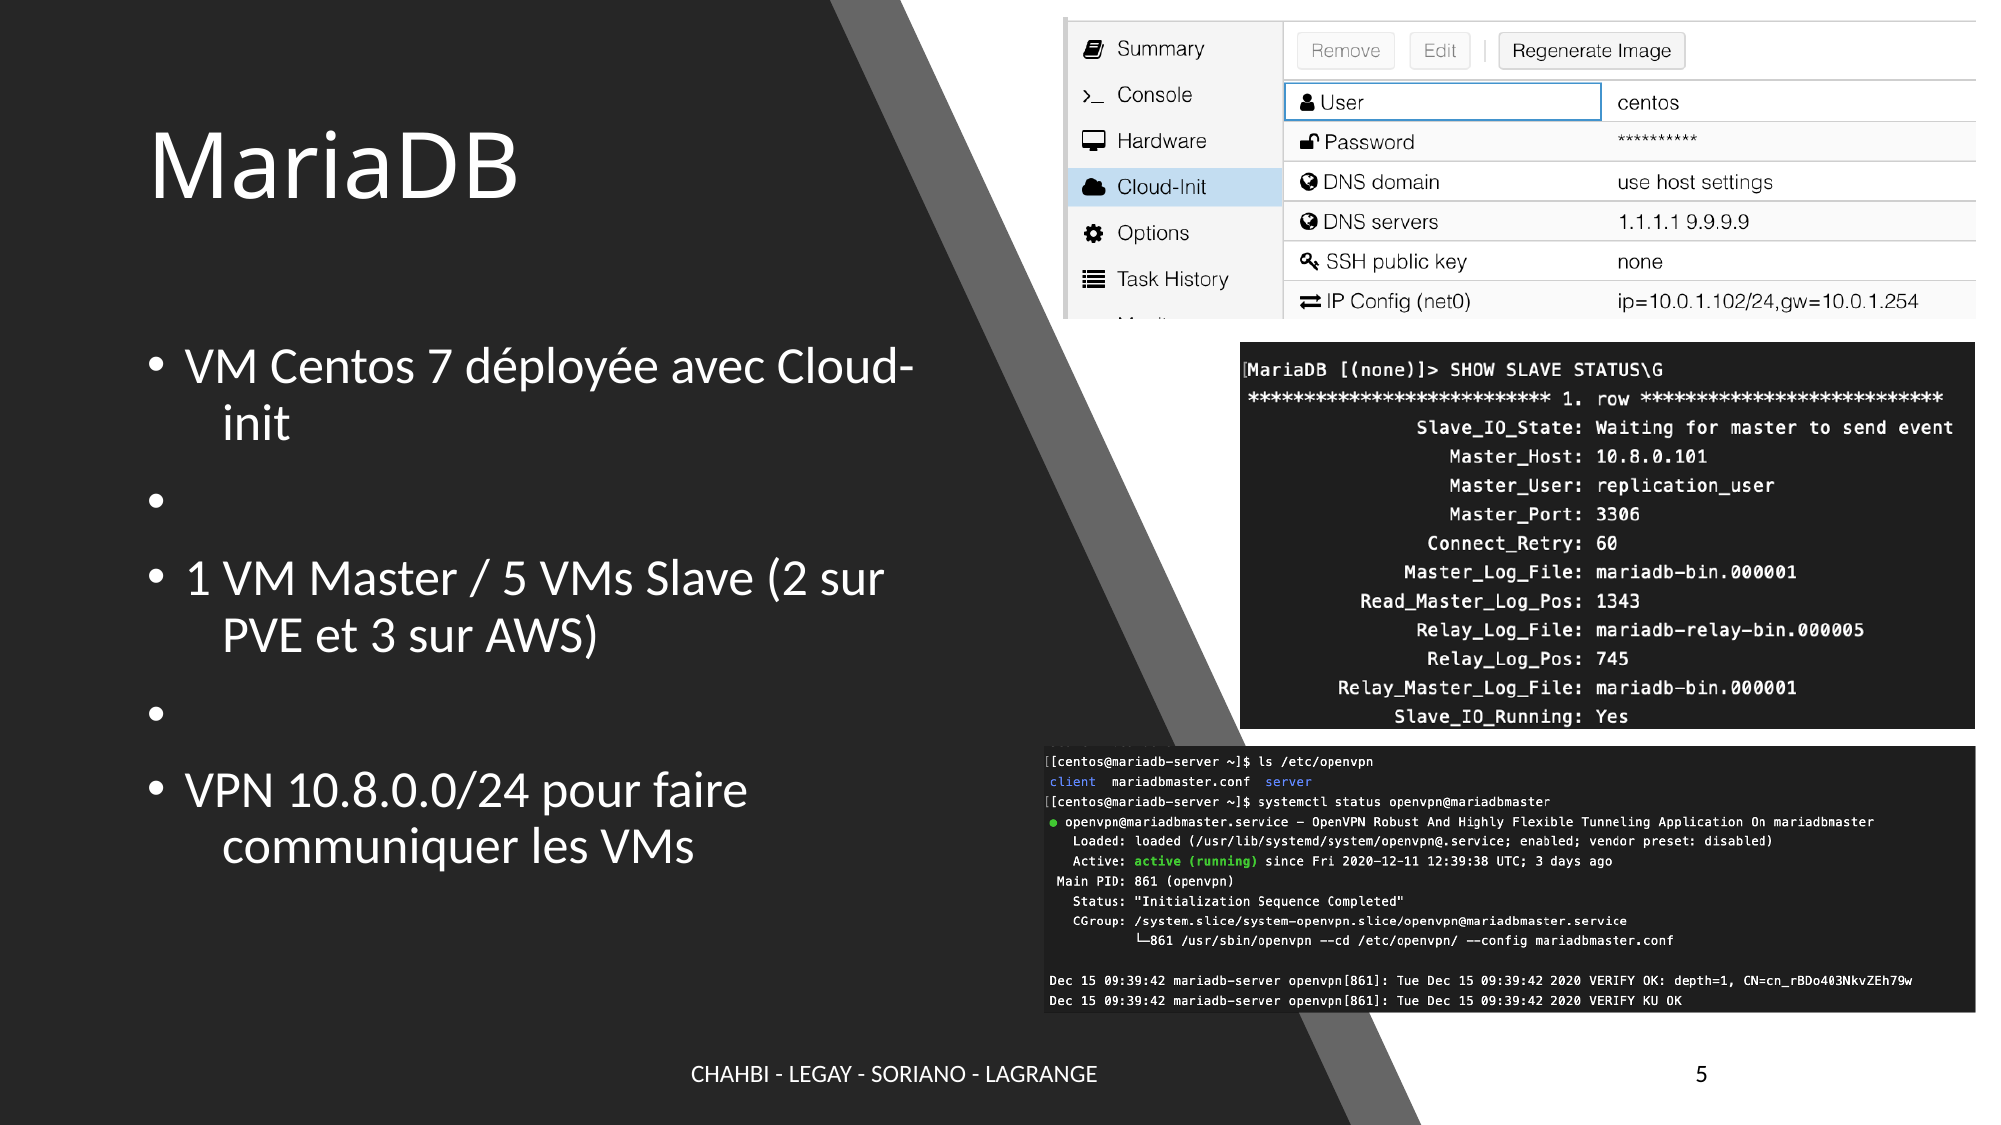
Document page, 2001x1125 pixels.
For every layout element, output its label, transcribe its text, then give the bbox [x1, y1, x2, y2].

picture [1044, 747, 1976, 1013]
picture [1240, 342, 1975, 729]
text_box [0, 0, 2000, 1125]
title MariaDB [131, 59, 851, 278]
slide_number [1680, 1042, 1863, 1103]
footer CHAHBI - LEGAY - SORIANO - LAGRANGE [521, 1042, 1269, 1103]
picture [1063, 17, 1976, 319]
list VM Centos 7 déployée avec Cloud-init 1 VM Master / 5 VMs Slave (2 sur PVE et 3 sur AWS) VPN 10.8.0.0/24 pour faire communiquer les VMs [131, 331, 965, 1013]
